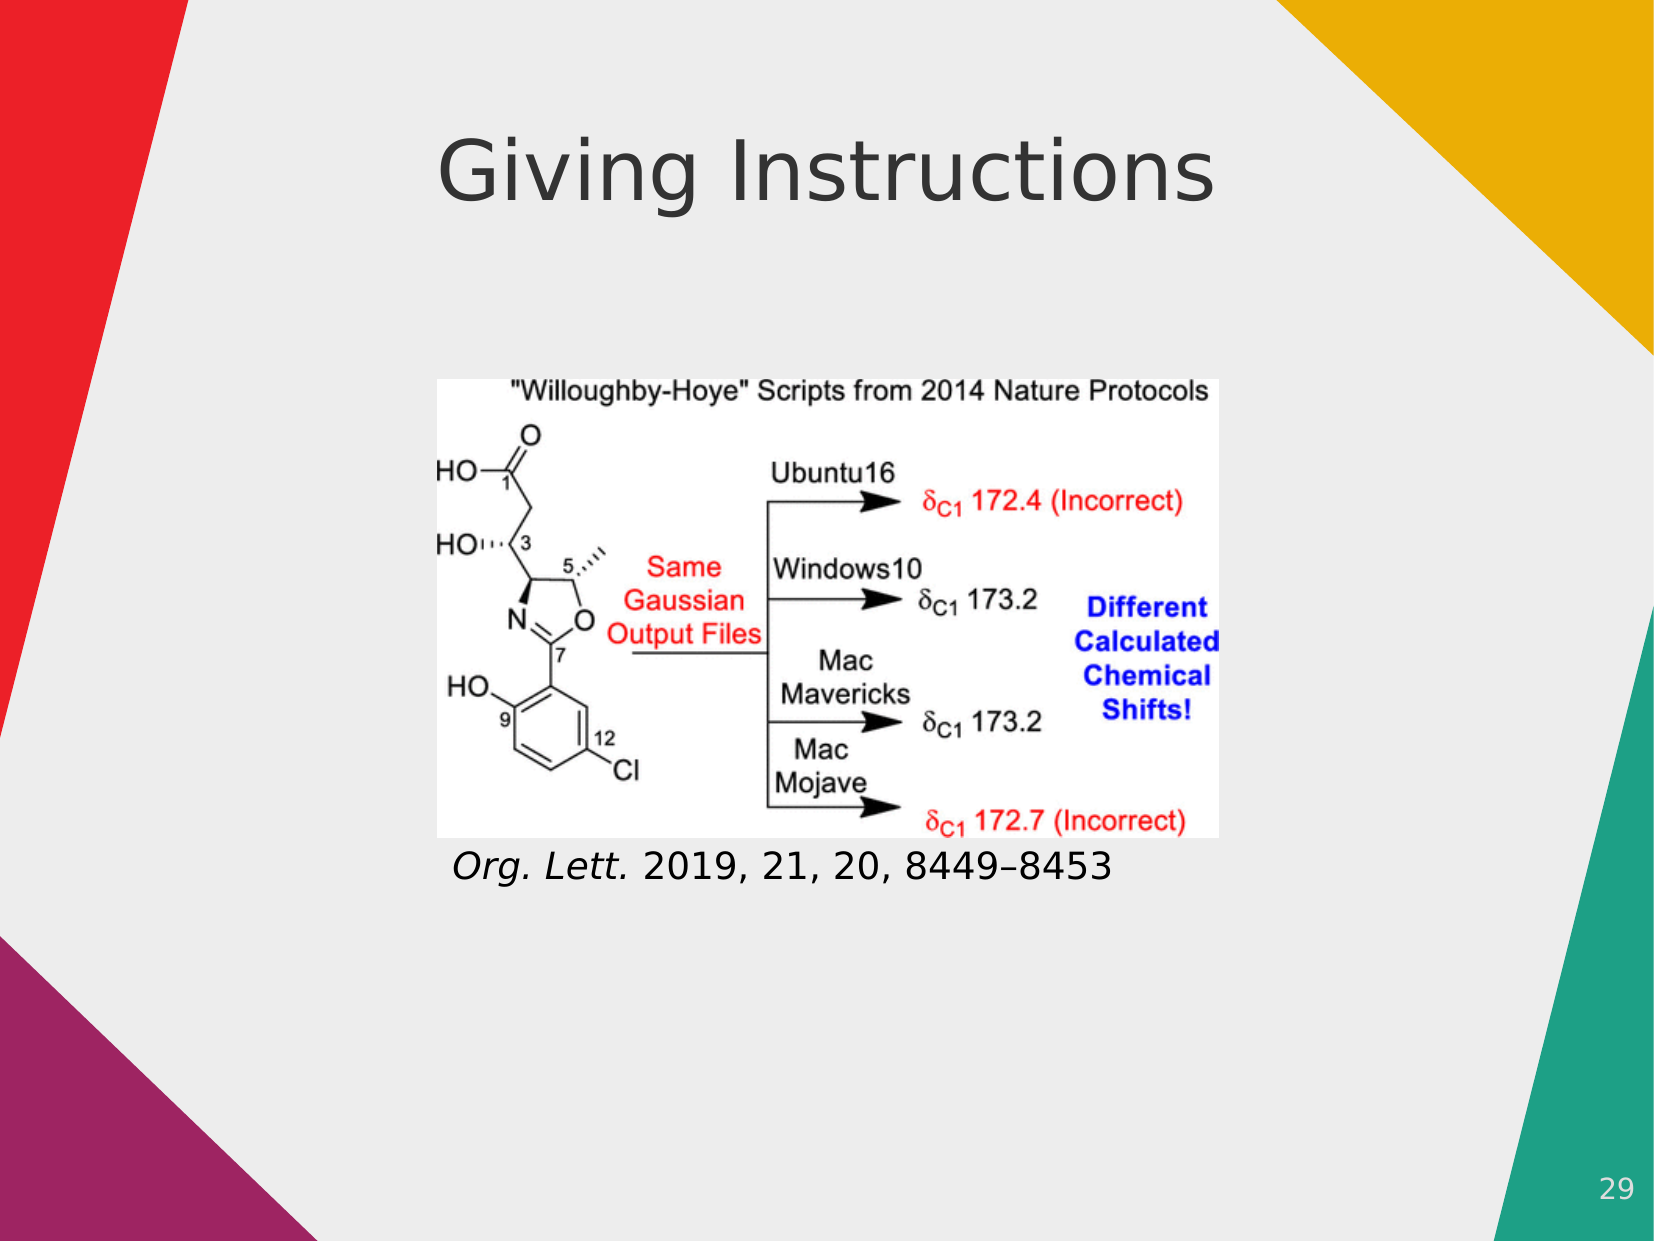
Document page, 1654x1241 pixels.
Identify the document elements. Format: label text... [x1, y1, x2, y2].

picture [437, 379, 1219, 837]
text_box Org. Lett. 2019, 21, 20, 8449–8453 [437, 837, 1231, 896]
title Giving Instructions [114, 73, 1539, 271]
